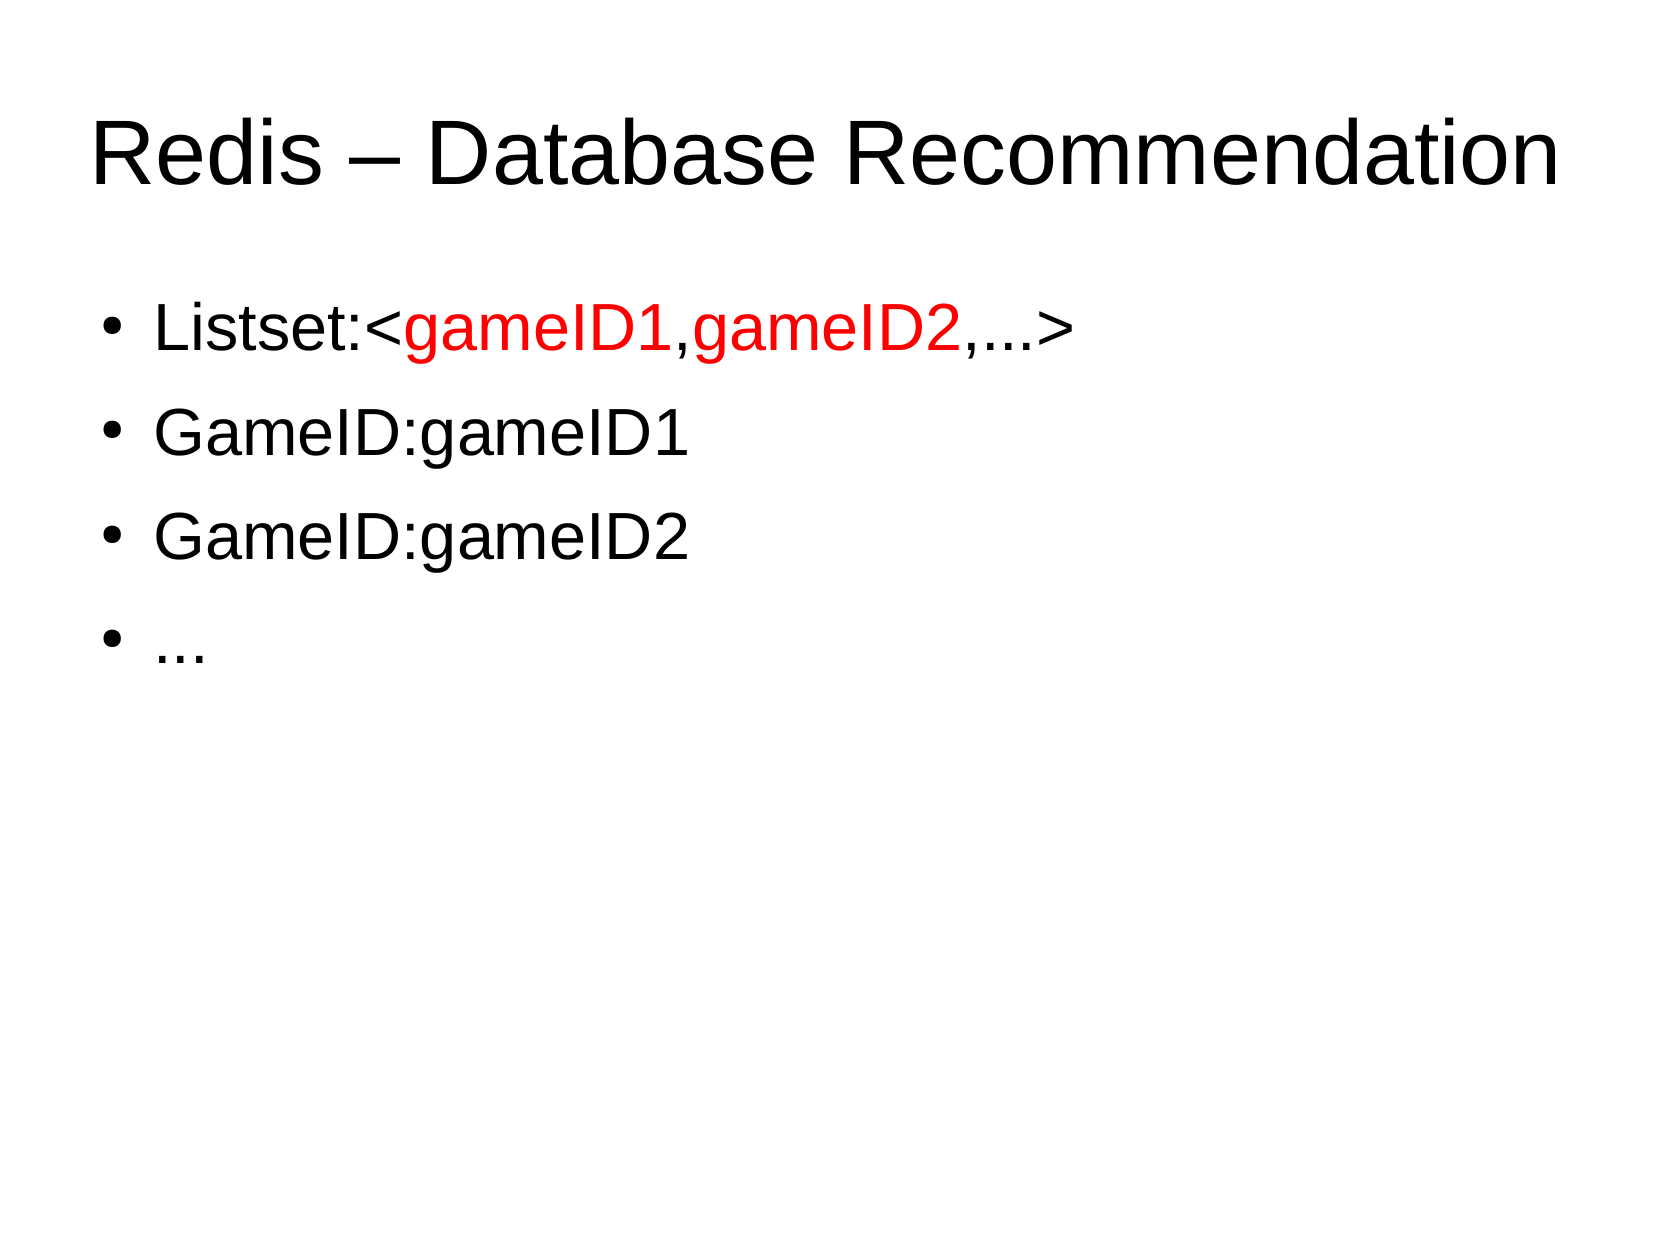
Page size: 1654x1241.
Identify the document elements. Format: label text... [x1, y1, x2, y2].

list Listset:<gameID1,gameID2,...> GameID:gameID1 GameID:gameID2 ... [82, 290, 1571, 1010]
title Redis – Database Recommendation [82, 49, 1571, 257]
